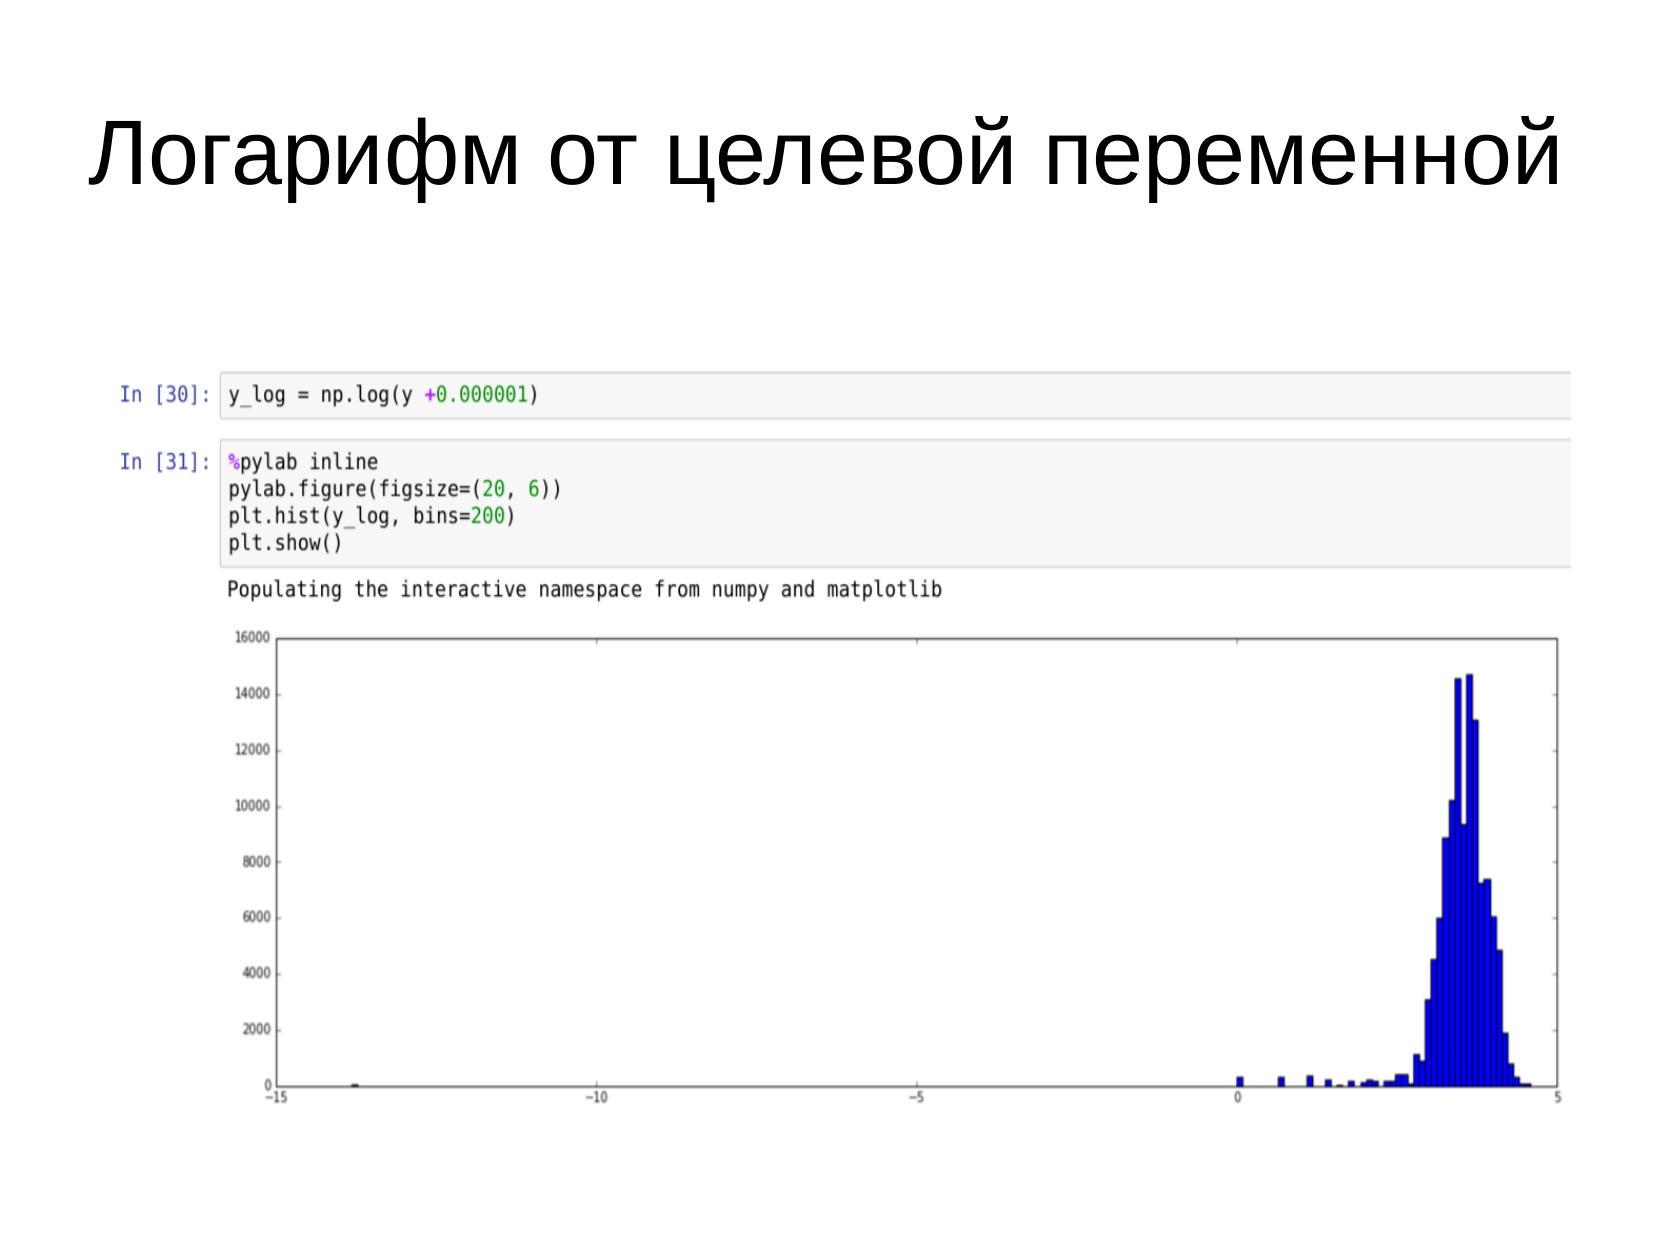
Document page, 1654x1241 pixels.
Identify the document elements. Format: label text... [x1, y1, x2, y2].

title Логарифм от целевой переменной [82, 49, 1571, 257]
picture [82, 366, 1571, 1111]
